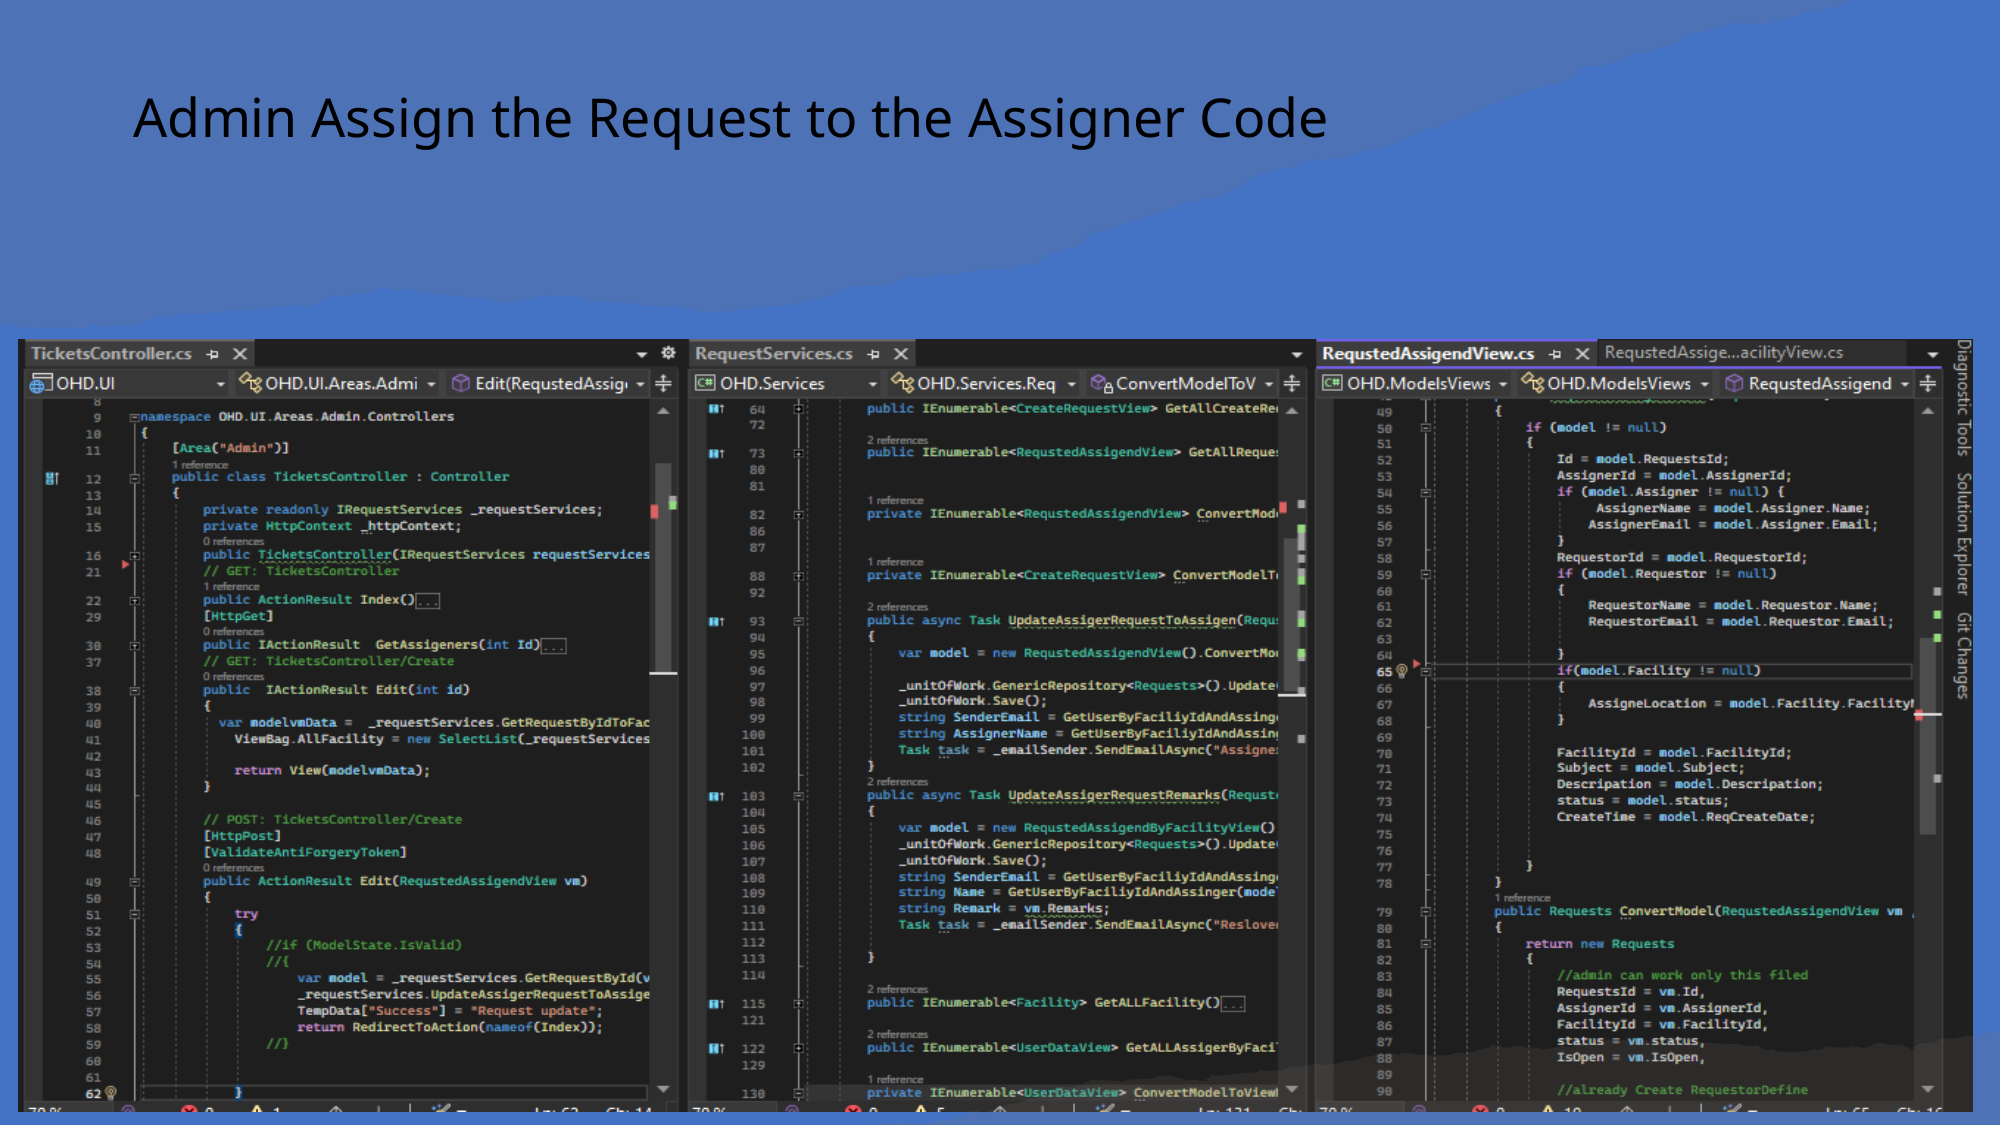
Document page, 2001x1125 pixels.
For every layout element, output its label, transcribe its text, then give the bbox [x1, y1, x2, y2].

title Admin Assign the Request to the Assigner Code [118, 83, 1374, 206]
picture [18, 339, 1973, 1112]
text_box [0, 0, 2000, 1125]
